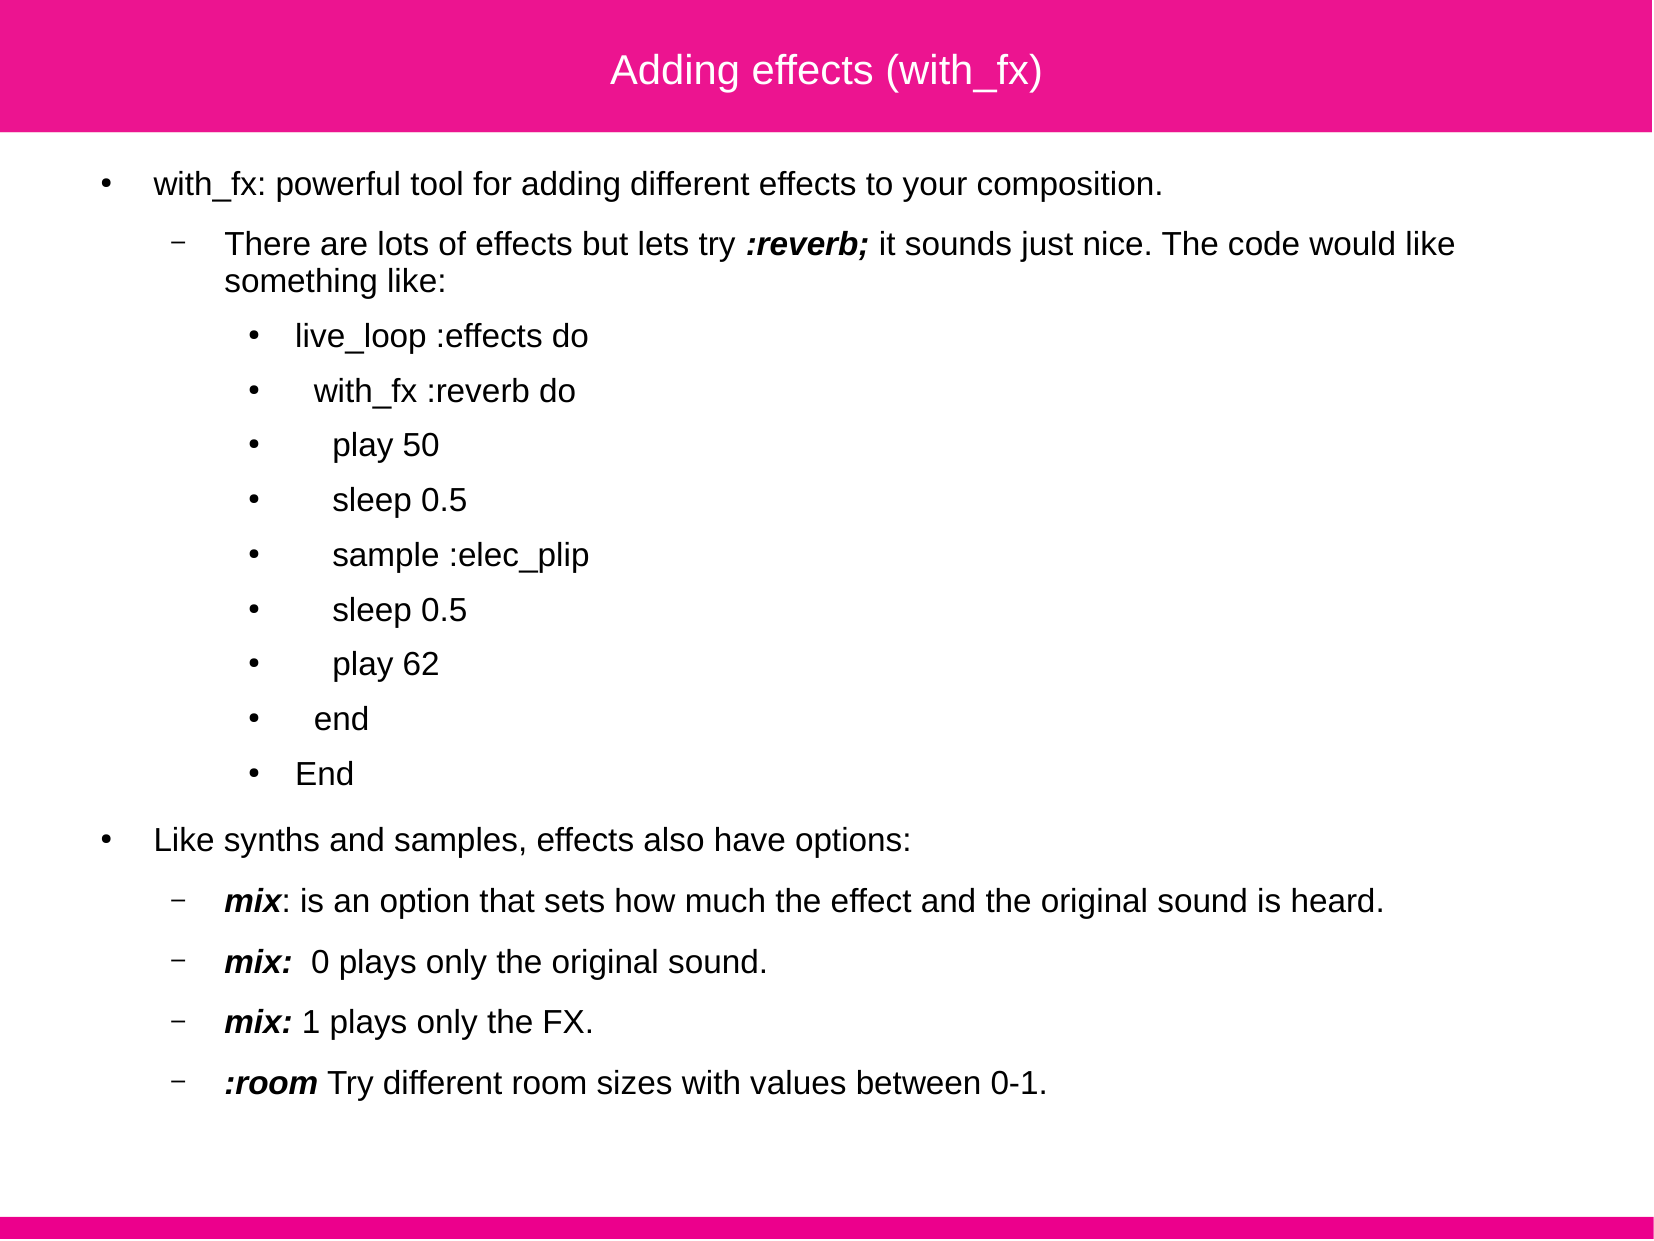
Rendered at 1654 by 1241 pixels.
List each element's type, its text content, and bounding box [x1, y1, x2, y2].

title Adding effects (with_fx) [82, 46, 1571, 94]
list with_fx: powerful tool for adding different effects to your composition. There are lots of effects but lets try :reverb; it sounds just nice. The code would like something like: live_loop :effects do with_fx :reverb do play 50 sleep 0.5 sample :elec_plip sleep 0.5 play 62 end End Like synths and samples, effects also have options: mix: is an option that sets how much the effect and the original sound is heard. mix: 0 plays only the original sound. mix: 1 plays only the FX. :room Try different room sizes with values between 0-1. [82, 165, 1571, 1201]
picture [0, 0, 1654, 1241]
